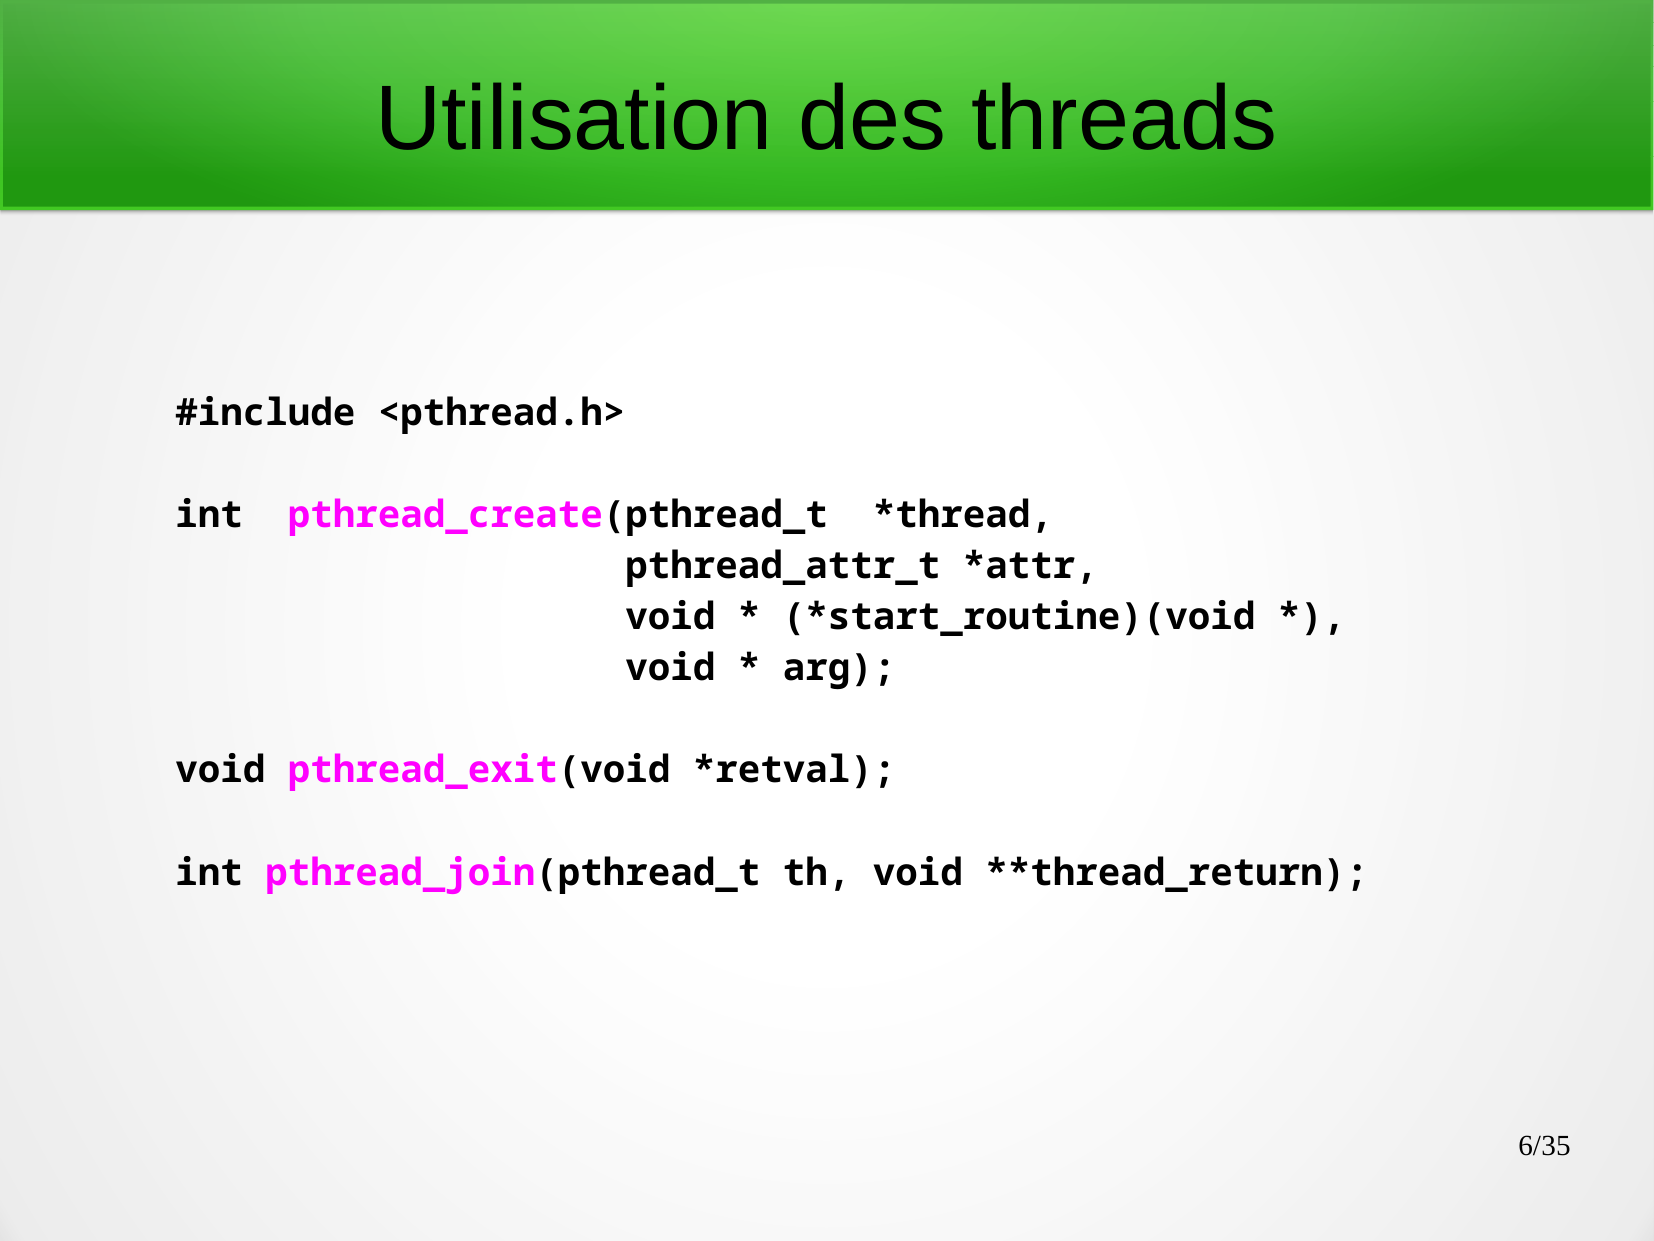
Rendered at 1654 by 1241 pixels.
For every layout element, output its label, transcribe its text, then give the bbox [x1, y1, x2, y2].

text_box #include <pthread.h> int pthread_create(pthread_t *thread, pthread_attr_t *attr, void * (*start_routine)(void *), void * arg); void pthread_exit(void *retval); int pthread_join(pthread_t th, void **thread_return); [175, 385, 1615, 834]
title Utilisation des threads [82, 47, 1571, 189]
